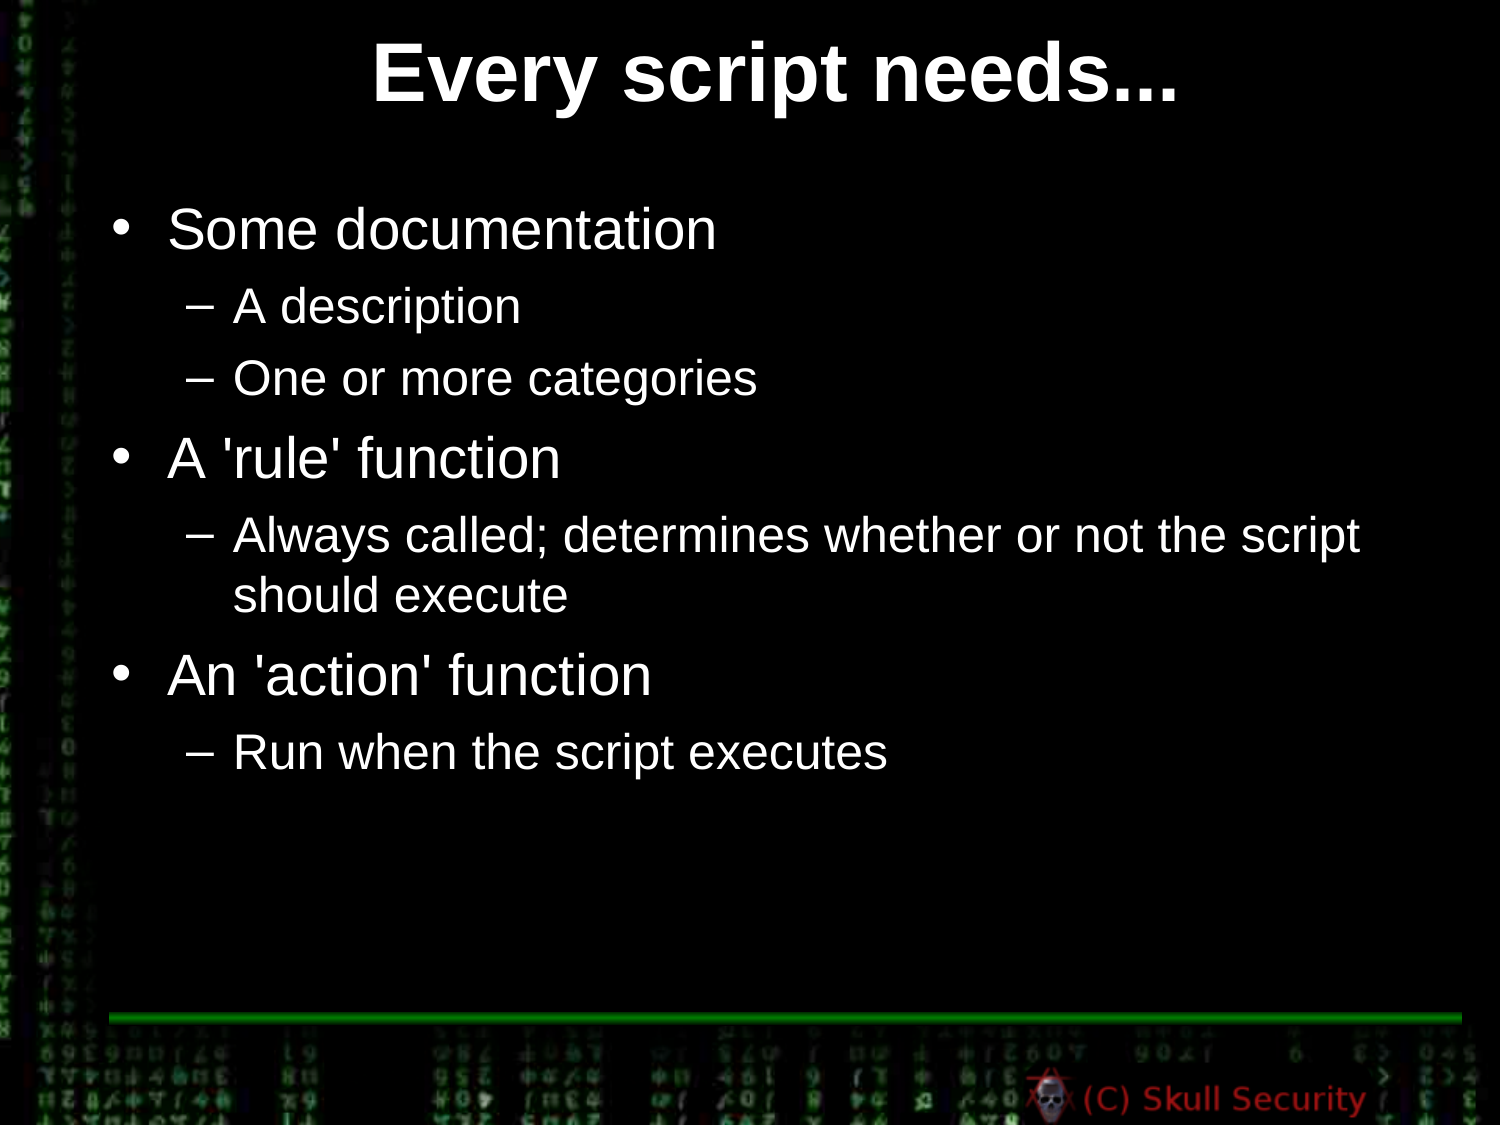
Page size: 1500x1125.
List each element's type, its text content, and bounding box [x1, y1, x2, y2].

picture [0, 0, 1500, 1125]
title Every script needs... [103, 5, 1450, 131]
list Some documentation A description One or more categories A 'rule' function Always called; determines whether or not the script should execute An 'action' function Run when the script executes [108, 183, 1459, 926]
